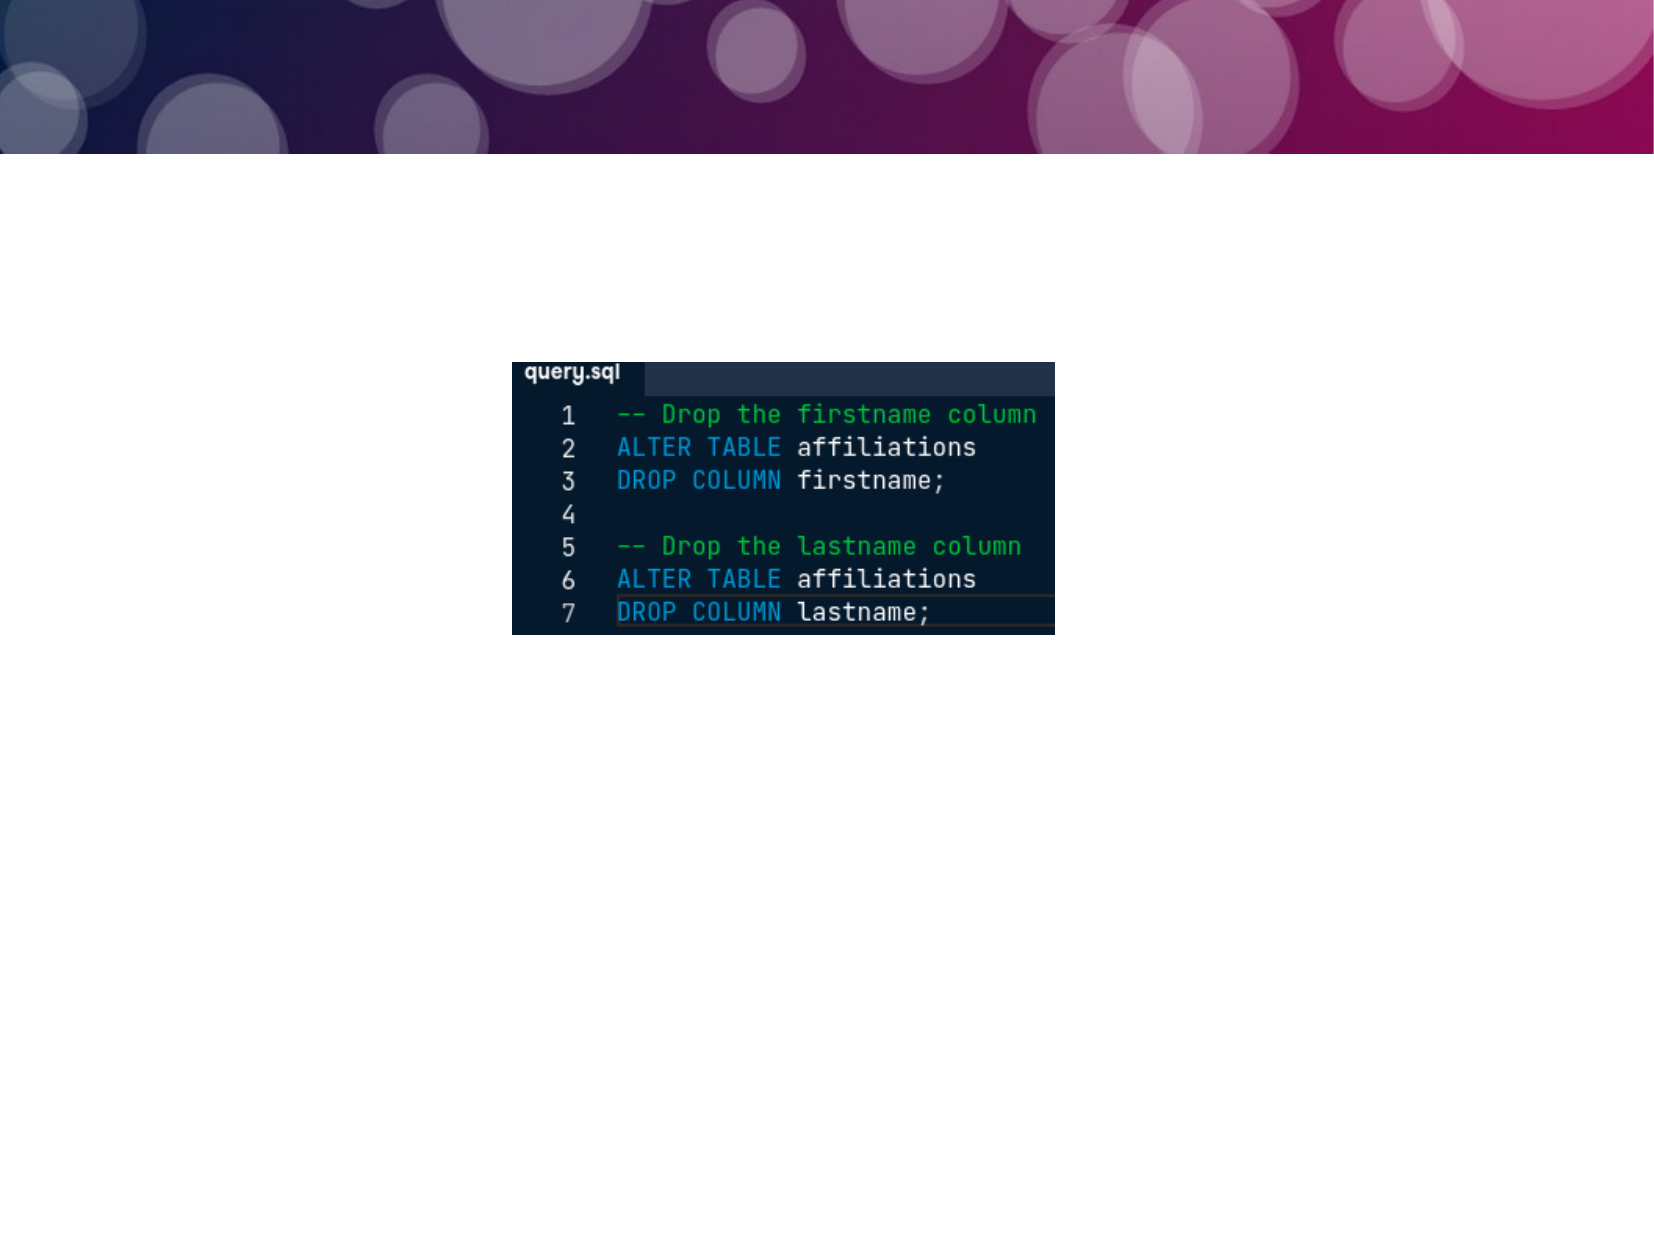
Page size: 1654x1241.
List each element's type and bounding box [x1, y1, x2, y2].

picture [512, 362, 1055, 635]
